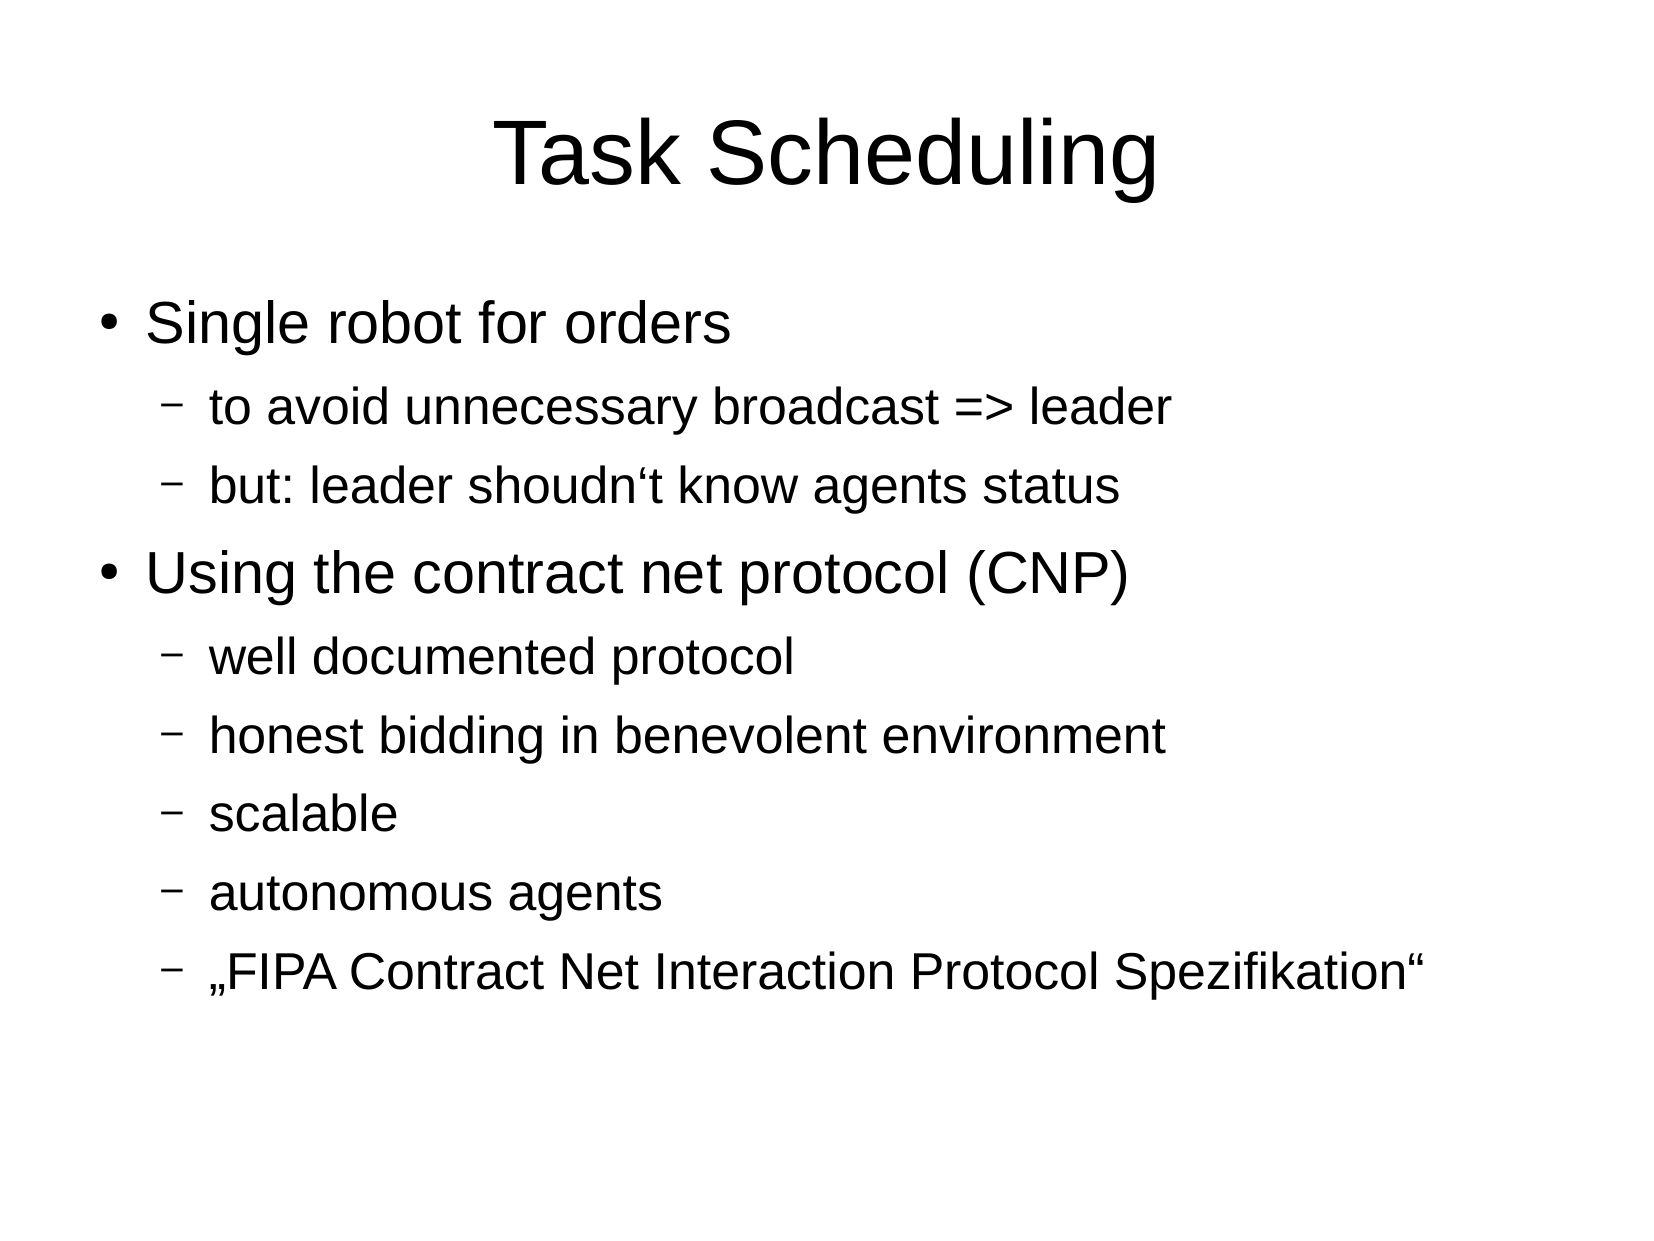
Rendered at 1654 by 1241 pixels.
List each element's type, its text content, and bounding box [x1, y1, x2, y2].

title Task Scheduling [82, 49, 1571, 257]
list Single robot for orders to avoid unnecessary broadcast => leader but: leader shoudn‘t know agents status Using the contract net protocol (CNP) well documented protocol honest bidding in benevolent environment scalable autonomous agents „FIPA Contract Net Interaction Protocol Spezifikation“ [82, 290, 1571, 1010]
